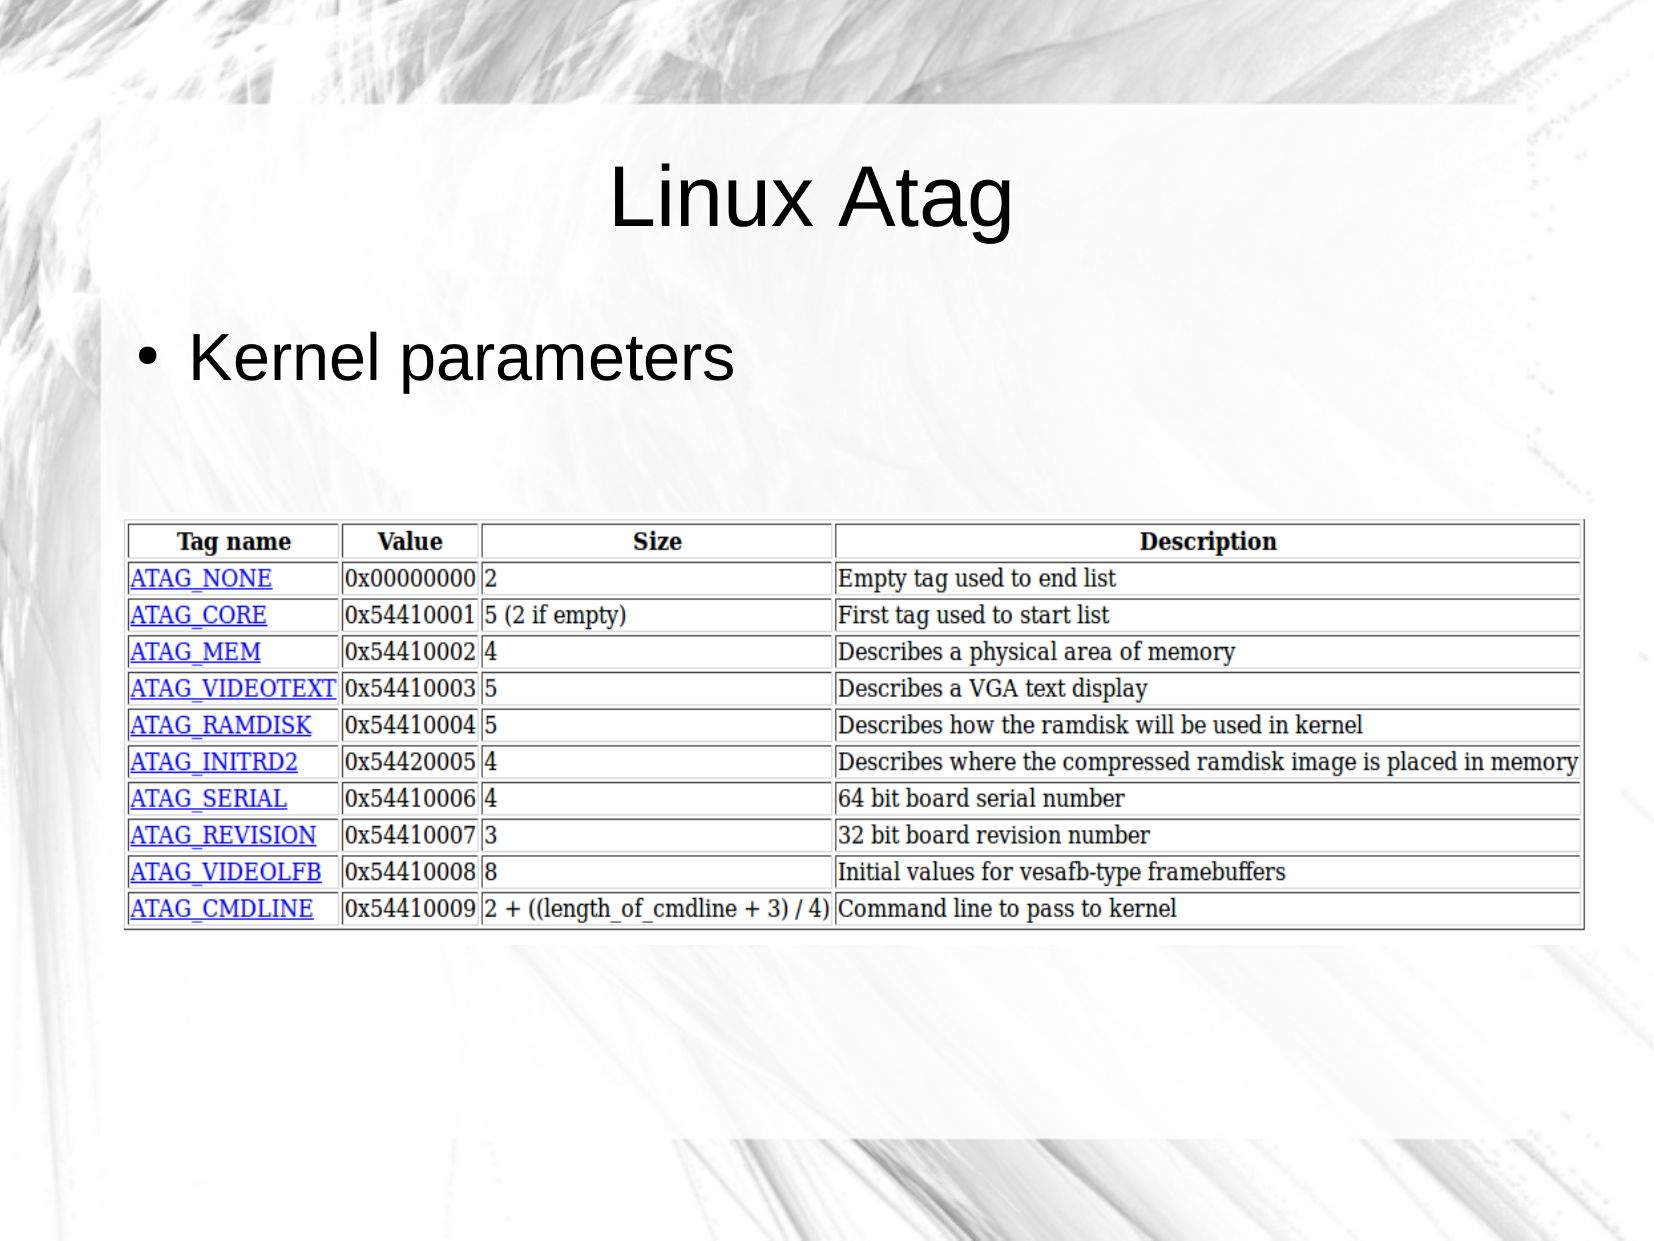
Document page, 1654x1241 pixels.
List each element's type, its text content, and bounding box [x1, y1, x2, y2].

picture [0, 0, 1654, 1241]
list Kernel parameters [118, 319, 1571, 421]
title Linux Atag [118, 112, 1506, 281]
